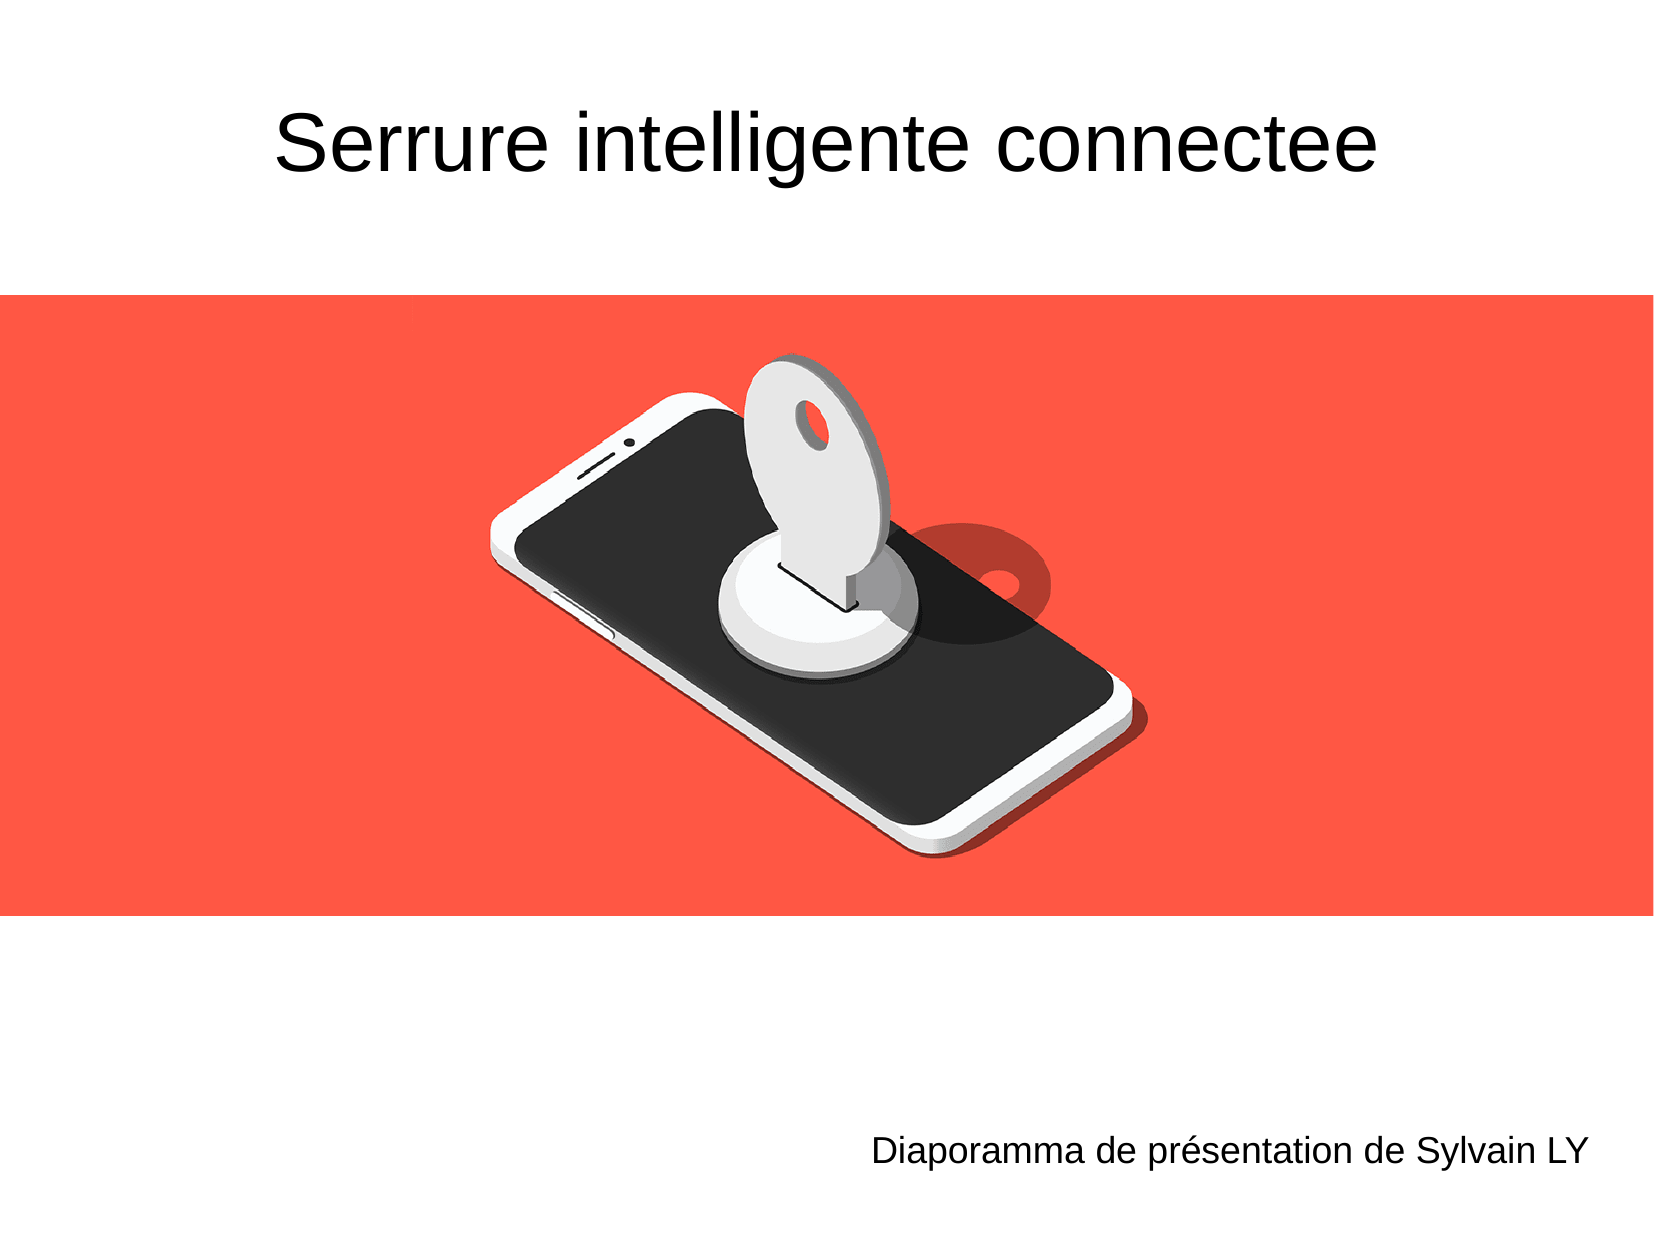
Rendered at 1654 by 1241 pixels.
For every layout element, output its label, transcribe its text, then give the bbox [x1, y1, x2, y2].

text_box Diaporamma de présentation de Sylvain LY [856, 1122, 1625, 1221]
text_box Serrure intelligente connectee [177, 88, 1477, 197]
picture [0, 295, 1654, 916]
